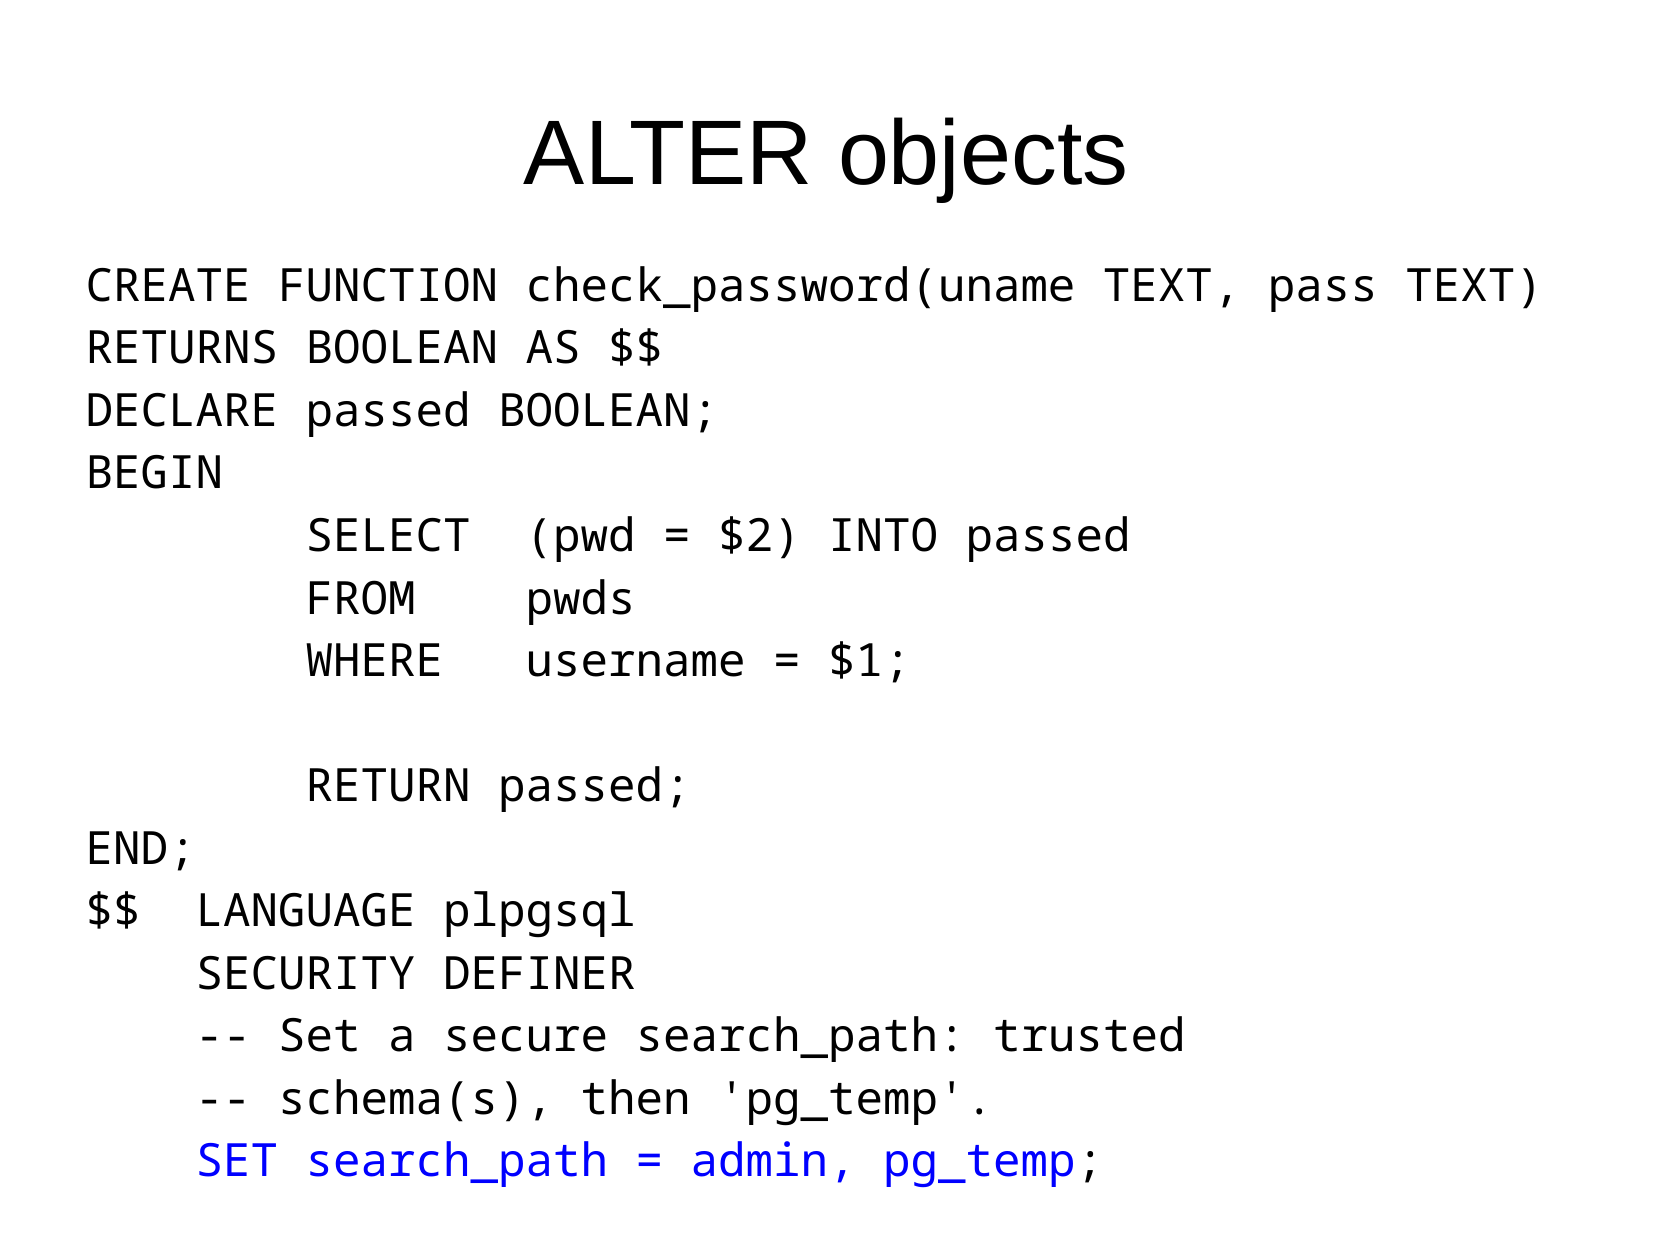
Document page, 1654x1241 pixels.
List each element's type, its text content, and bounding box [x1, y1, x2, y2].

text_box CREATE FUNCTION check_password(uname TEXT, pass TEXT) RETURNS BOOLEAN AS $$ DECLARE passed BOOLEAN; BEGIN SELECT (pwd = $2) INTO passed FROM pwds WHERE username = $1; RETURN passed; END; $$ LANGUAGE plpgsql SECURITY DEFINER -- Set a secure search_path: trusted -- schema(s), then 'pg_temp'. SET search_path = admin, pg_temp; [70, 245, 1576, 1059]
title ALTER objects [82, 49, 1571, 245]
